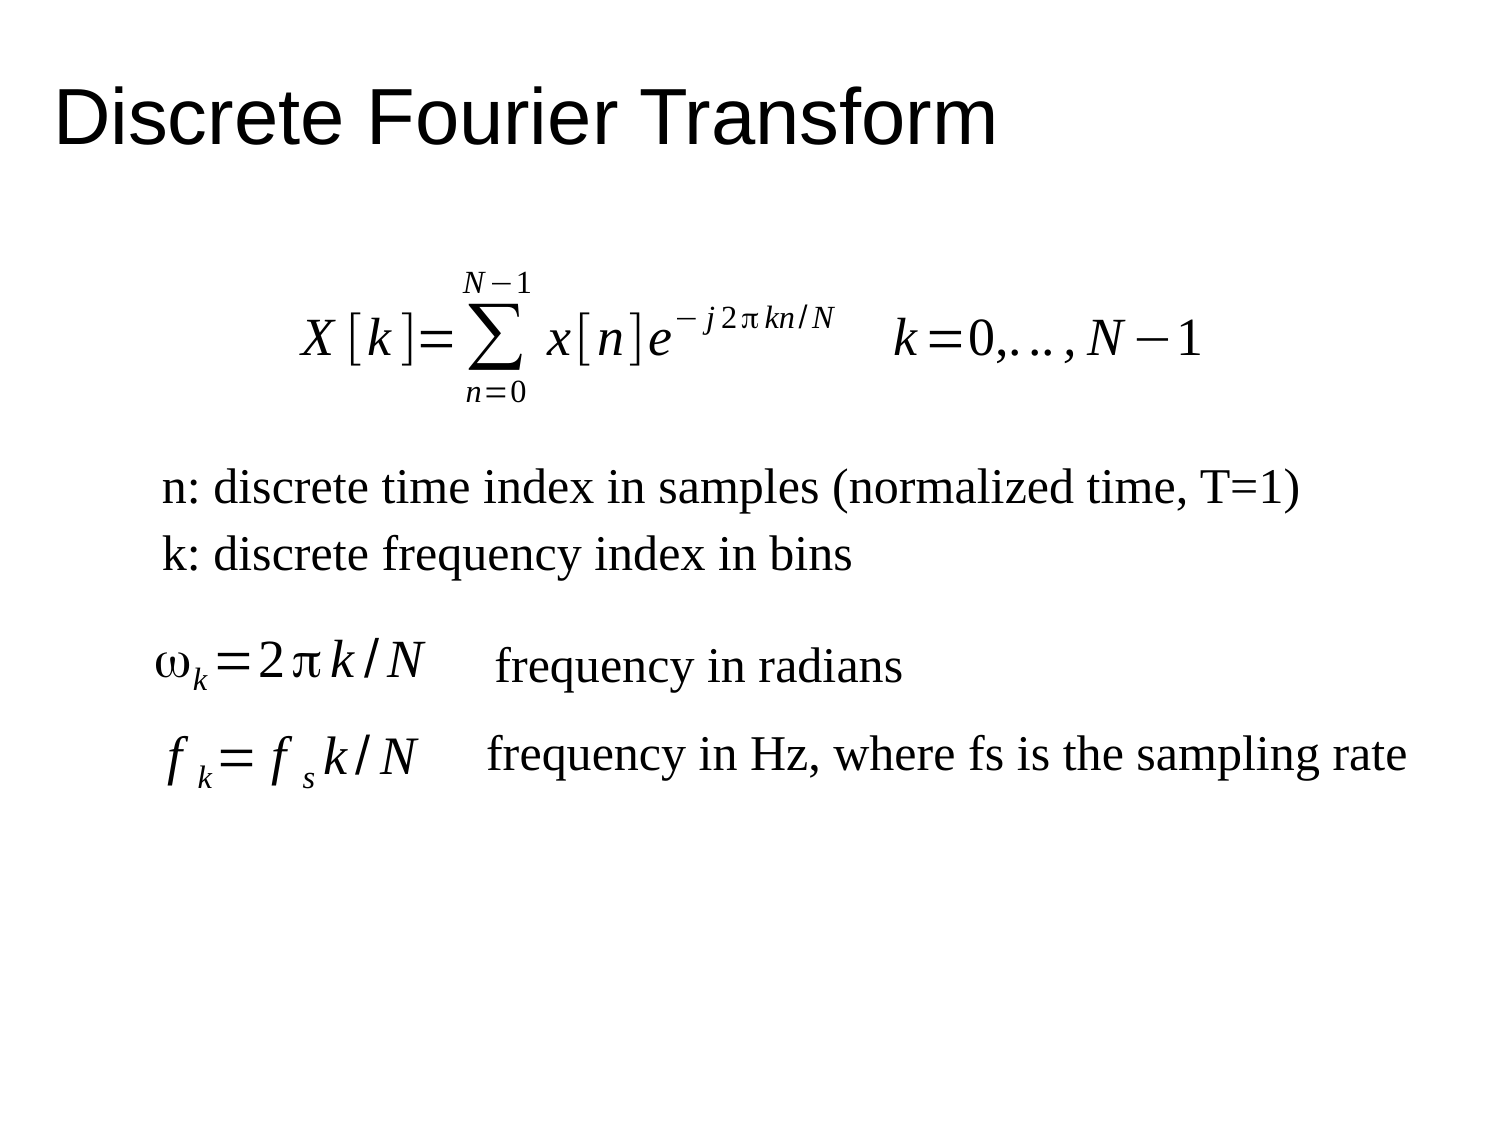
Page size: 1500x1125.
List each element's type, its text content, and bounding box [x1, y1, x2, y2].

text_box n: discrete time index in samples (normalized time, T=1) k: discrete frequency index in bins [147, 446, 1317, 589]
chart [150, 726, 430, 796]
chart [147, 630, 438, 698]
chart [288, 264, 1209, 411]
text_box frequency in radians [479, 624, 919, 701]
title Discrete Fourier Transform [53, 19, 1403, 207]
text_box frequency in Hz, where fs is the sampling rate [471, 712, 1424, 788]
